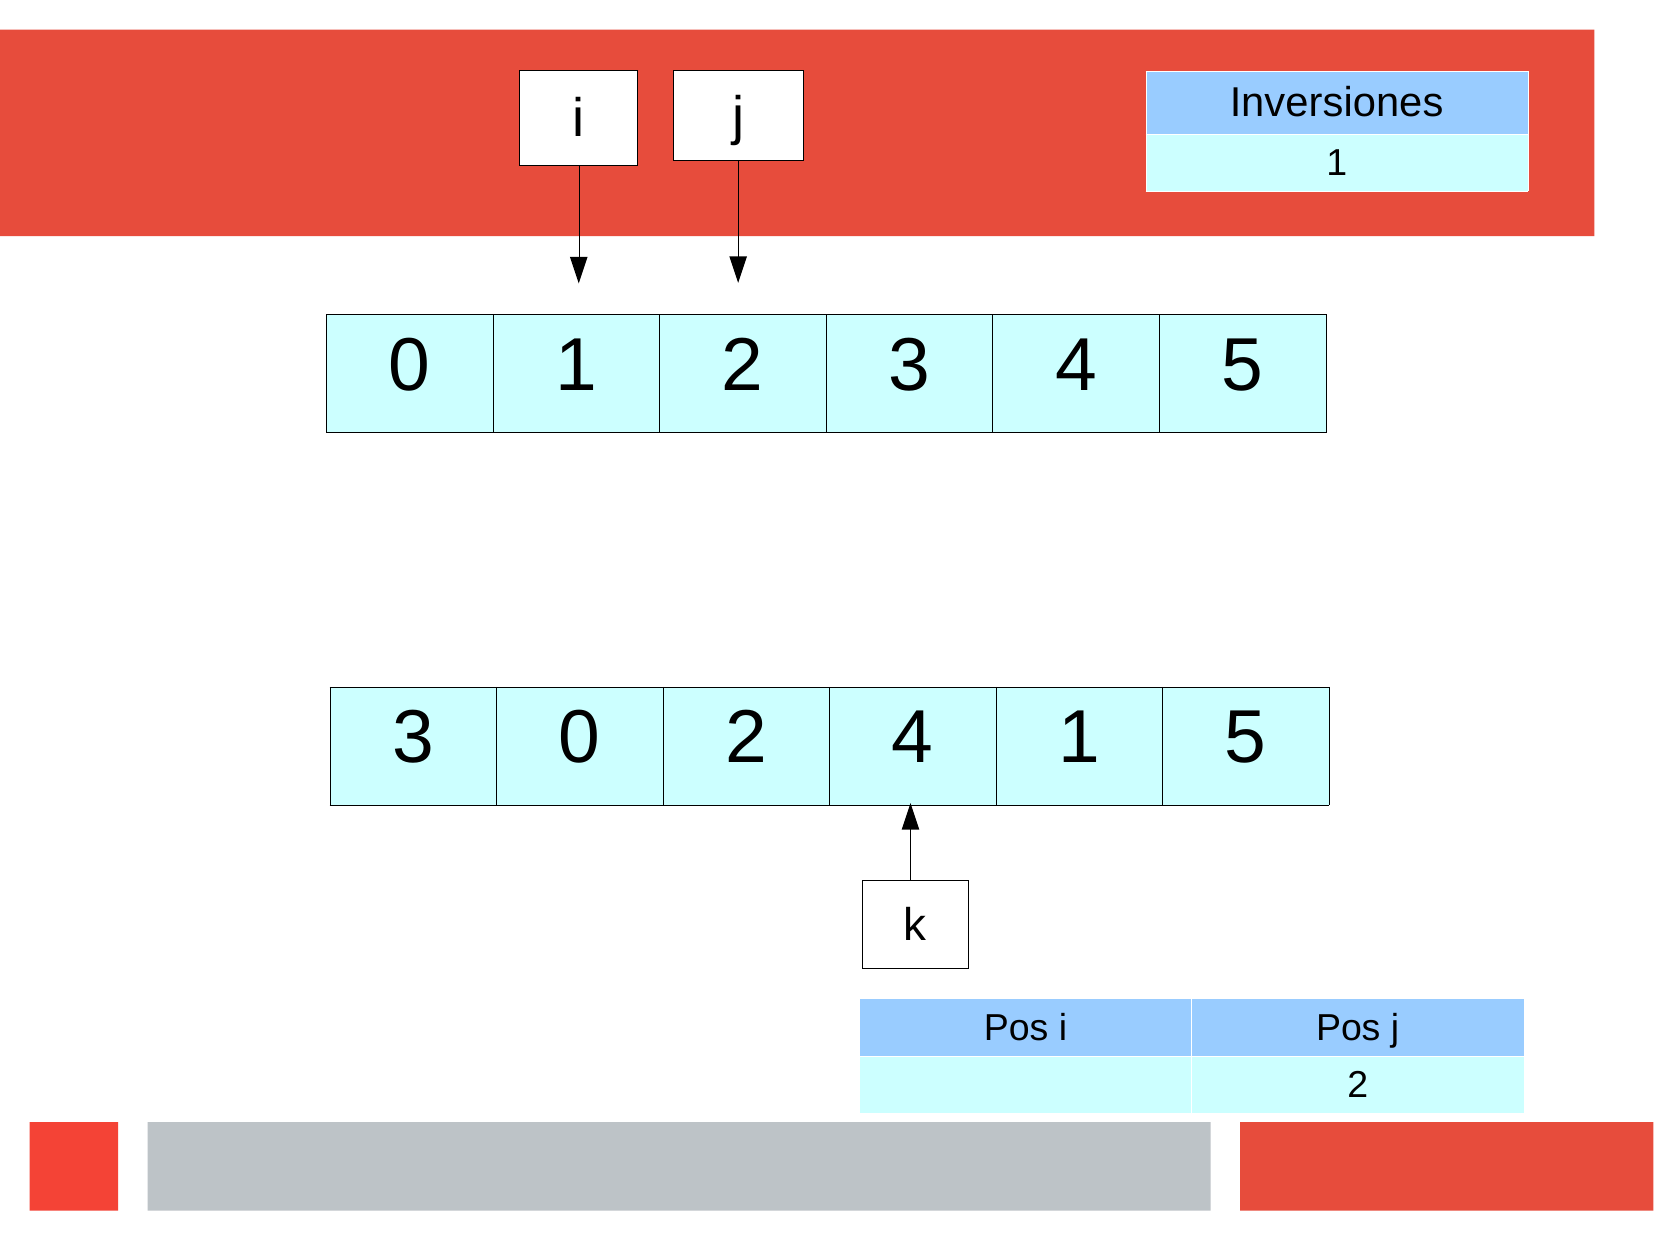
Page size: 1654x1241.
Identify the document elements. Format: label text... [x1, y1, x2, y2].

table_header 3 [827, 315, 992, 432]
table_header 4 [830, 688, 996, 805]
table_cell [860, 1057, 1191, 1113]
table_header 1 [997, 688, 1162, 805]
table_header 4 [993, 315, 1159, 432]
table_header Pos j [1192, 999, 1524, 1056]
table_cell 2 [1192, 1057, 1524, 1113]
table_header 1 [494, 315, 659, 432]
table_header 2 [660, 315, 826, 432]
table_header 2 [664, 688, 829, 805]
table_header Inversiones [1147, 72, 1528, 134]
text_box i [519, 70, 638, 166]
table_header 0 [327, 315, 493, 432]
table_header 5 [1163, 688, 1329, 805]
text_box j [673, 70, 804, 161]
table_header Pos i [860, 999, 1191, 1056]
table_cell 1 [1147, 135, 1528, 191]
table_header 3 [331, 688, 496, 805]
table_header 5 [1160, 315, 1326, 432]
text_box k [862, 880, 969, 969]
table_header 0 [497, 688, 663, 805]
